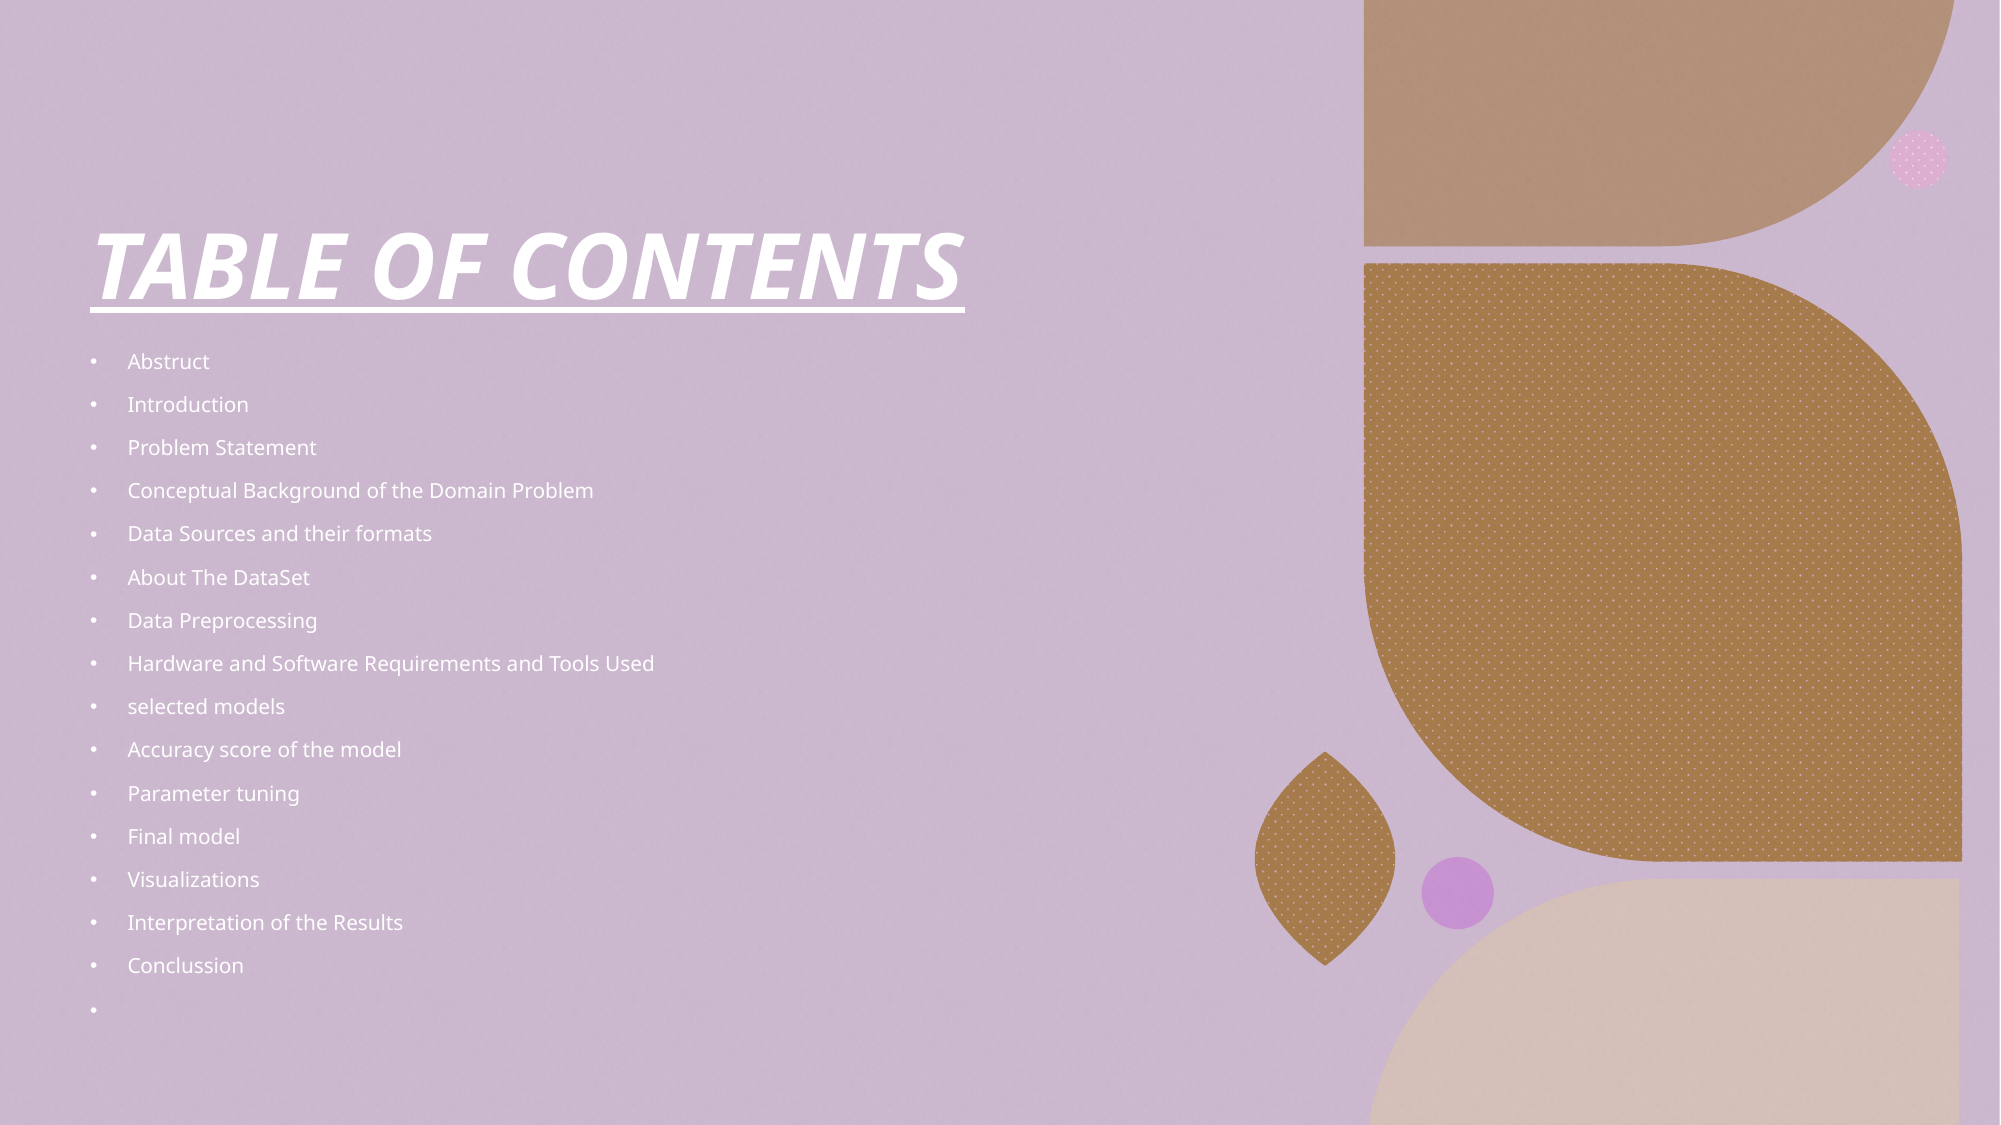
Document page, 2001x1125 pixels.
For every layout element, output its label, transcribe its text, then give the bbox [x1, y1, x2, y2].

list Abstruct Introduction Problem Statement Conceptual Background of the Domain Problem Data Sources and their formats About The DataSet Data Preprocessing Hardware and Software Requirements and Tools Used selected models Accuracy score of the model Parameter tuning Final model Visualizations Interpretation of the Results Conclussion [75, 343, 1336, 1014]
text_box [0, 0, 2000, 1125]
title TABLE OF CONTENTS [75, 109, 1336, 328]
